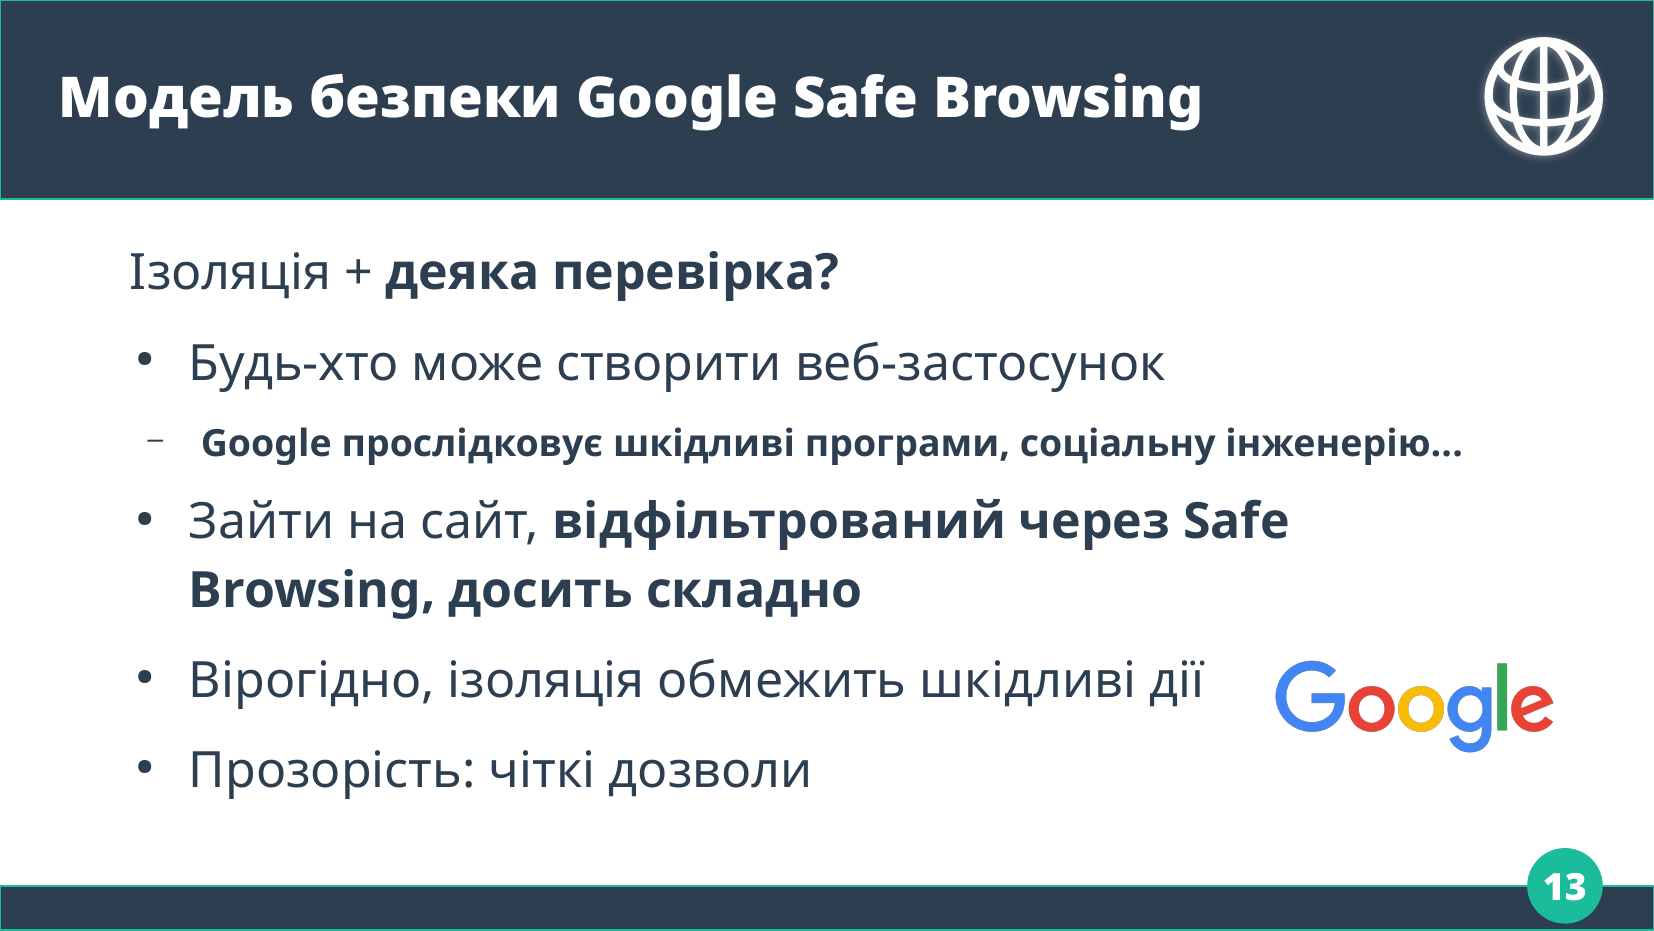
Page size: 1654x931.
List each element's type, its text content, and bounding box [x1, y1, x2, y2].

list Ізоляція + деяка перевірка? Будь-хто може створити веб-застосунок Google прослідковує шкідливі програми, соціальну інженерію... Зайти на сайт, відфільтрований через Safe Browsing, досить складно Вірогідно, ізоляція обмежить шкідливі дії Прозорість: чіткі дозволи [59, 236, 1477, 857]
picture [1234, 586, 1595, 827]
picture [1472, 27, 1613, 168]
title Модель безпеки Google Safe Browsing [59, 37, 1472, 156]
